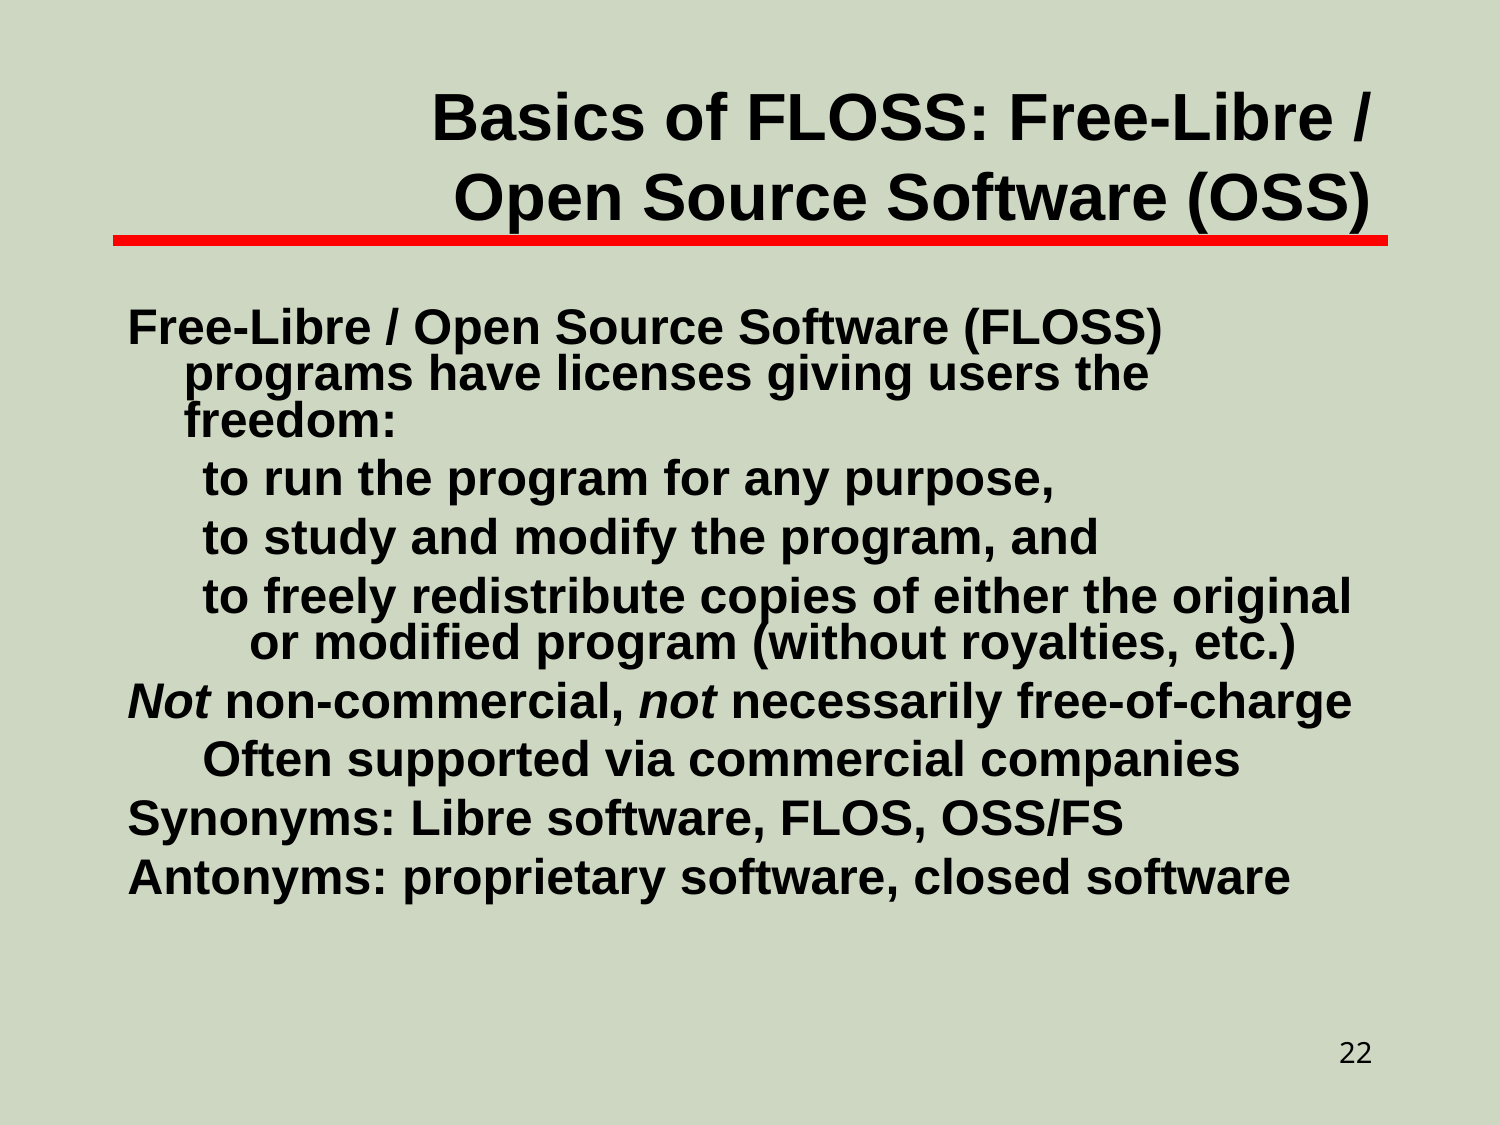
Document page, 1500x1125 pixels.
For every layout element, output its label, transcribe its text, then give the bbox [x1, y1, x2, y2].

list Free-Libre / Open Source Software (FLOSS) programs have licenses giving users the freedom: to run the program for any purpose, to study and modify the program, and to freely redistribute copies of either the original or modified program (without royalties, etc.) Not non-commercial, not necessarily free-of-charge Often supported via commercial companies Synonyms: Libre software, FLOS, OSS/FS Antonyms: proprietary software, closed software [112, 299, 1388, 1074]
title Basics of FLOSS: Free-Libre / Open Source Software (OSS) [216, 69, 1388, 240]
